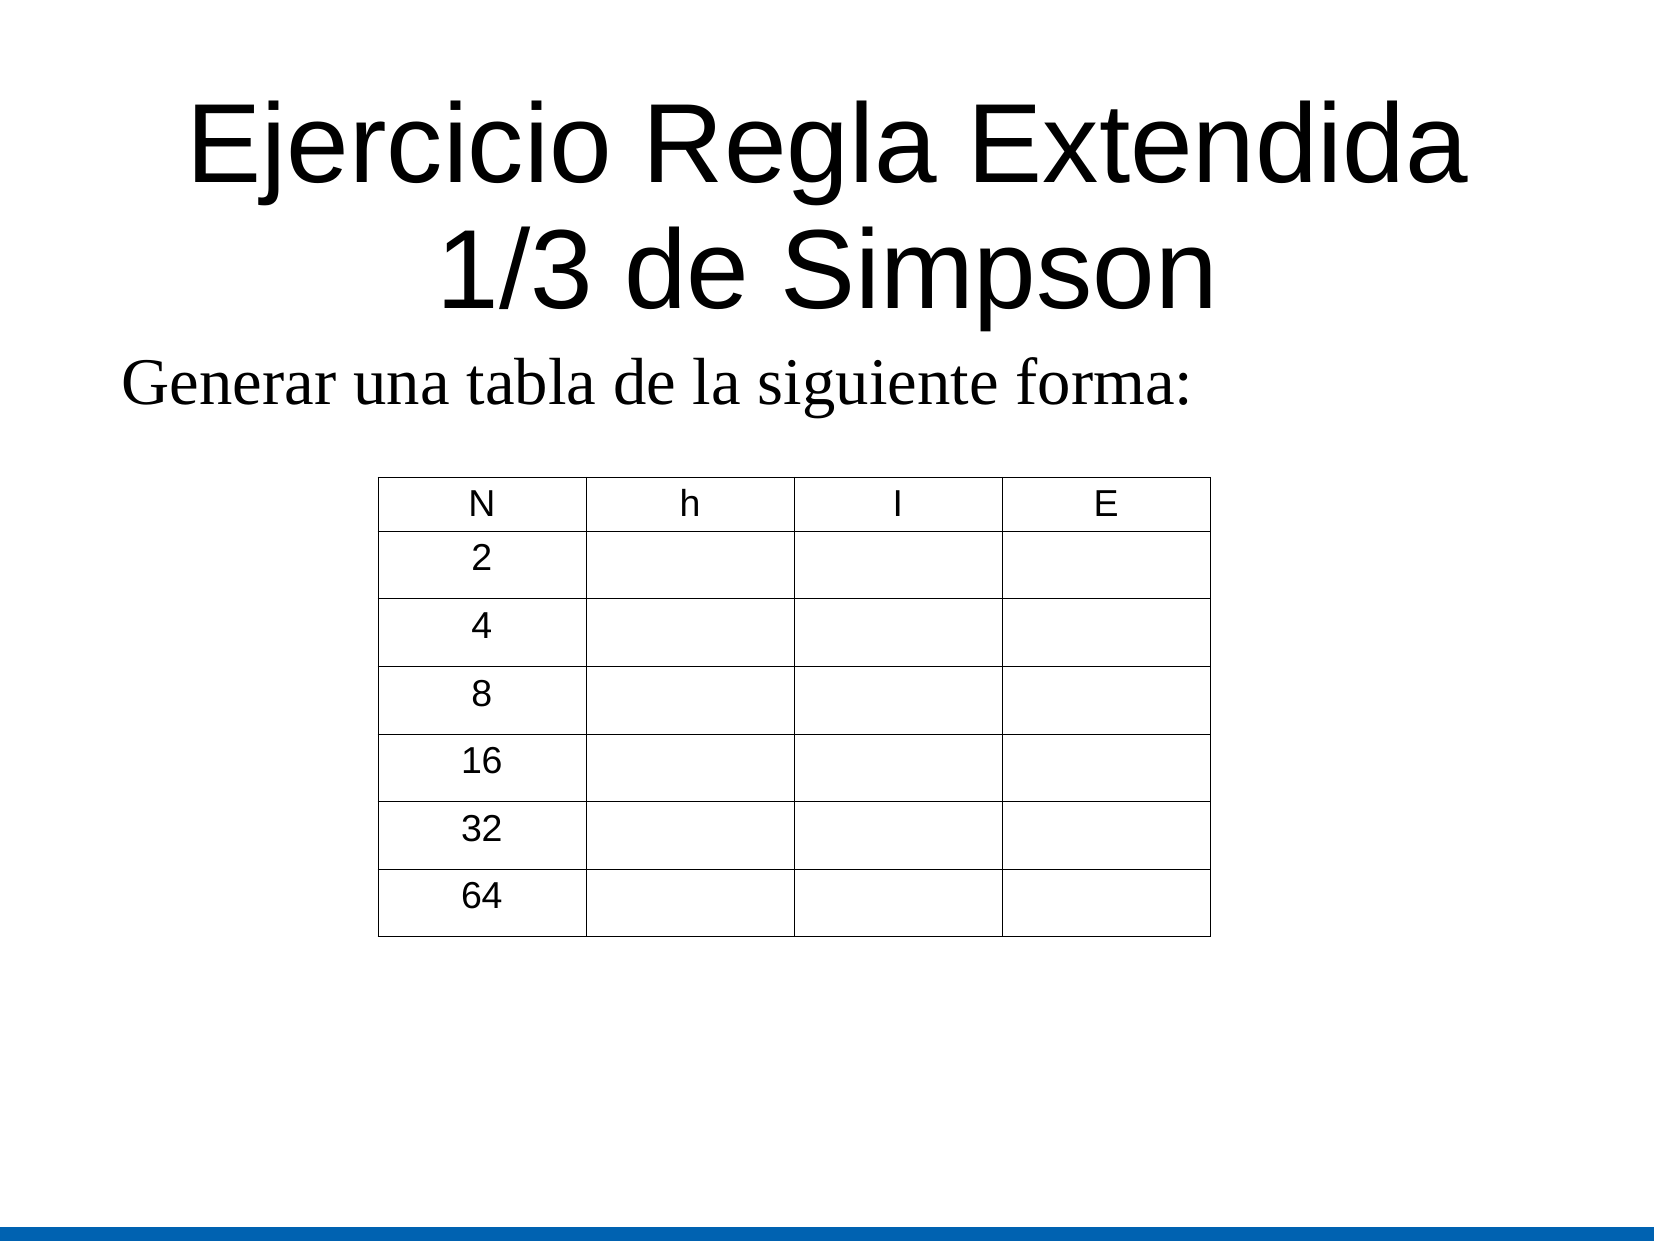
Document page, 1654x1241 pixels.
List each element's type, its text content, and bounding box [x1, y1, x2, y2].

table_cell 4 [379, 599, 586, 666]
table_cell 64 [379, 870, 586, 936]
table_cell [1003, 532, 1210, 598]
table_cell [795, 599, 1002, 666]
table_header E [1003, 478, 1210, 531]
table_cell 2 [379, 532, 586, 598]
table_cell [587, 870, 794, 936]
title Ejercicio Regla Extendida 1/3 de Simpson [121, 66, 1534, 344]
table_header N [379, 478, 586, 531]
table_cell [795, 667, 1002, 734]
table_cell [1003, 735, 1210, 801]
table_cell [795, 532, 1002, 598]
table_cell [795, 802, 1002, 869]
table_cell [1003, 599, 1210, 666]
table_cell [1003, 667, 1210, 734]
table_cell [587, 532, 794, 598]
table_header h [587, 478, 794, 531]
table_cell [587, 735, 794, 801]
table_cell 16 [379, 735, 586, 801]
table_cell 32 [379, 802, 586, 869]
table_cell [795, 870, 1002, 936]
table_cell [1003, 802, 1210, 869]
table_cell [795, 735, 1002, 801]
list Generar una tabla de la siguiente forma: [121, 344, 1534, 1164]
table_cell [587, 599, 794, 666]
table_header I [795, 478, 1002, 531]
table_cell [587, 802, 794, 869]
table_cell [1003, 870, 1210, 936]
table_cell [587, 667, 794, 734]
table_cell 8 [379, 667, 586, 734]
